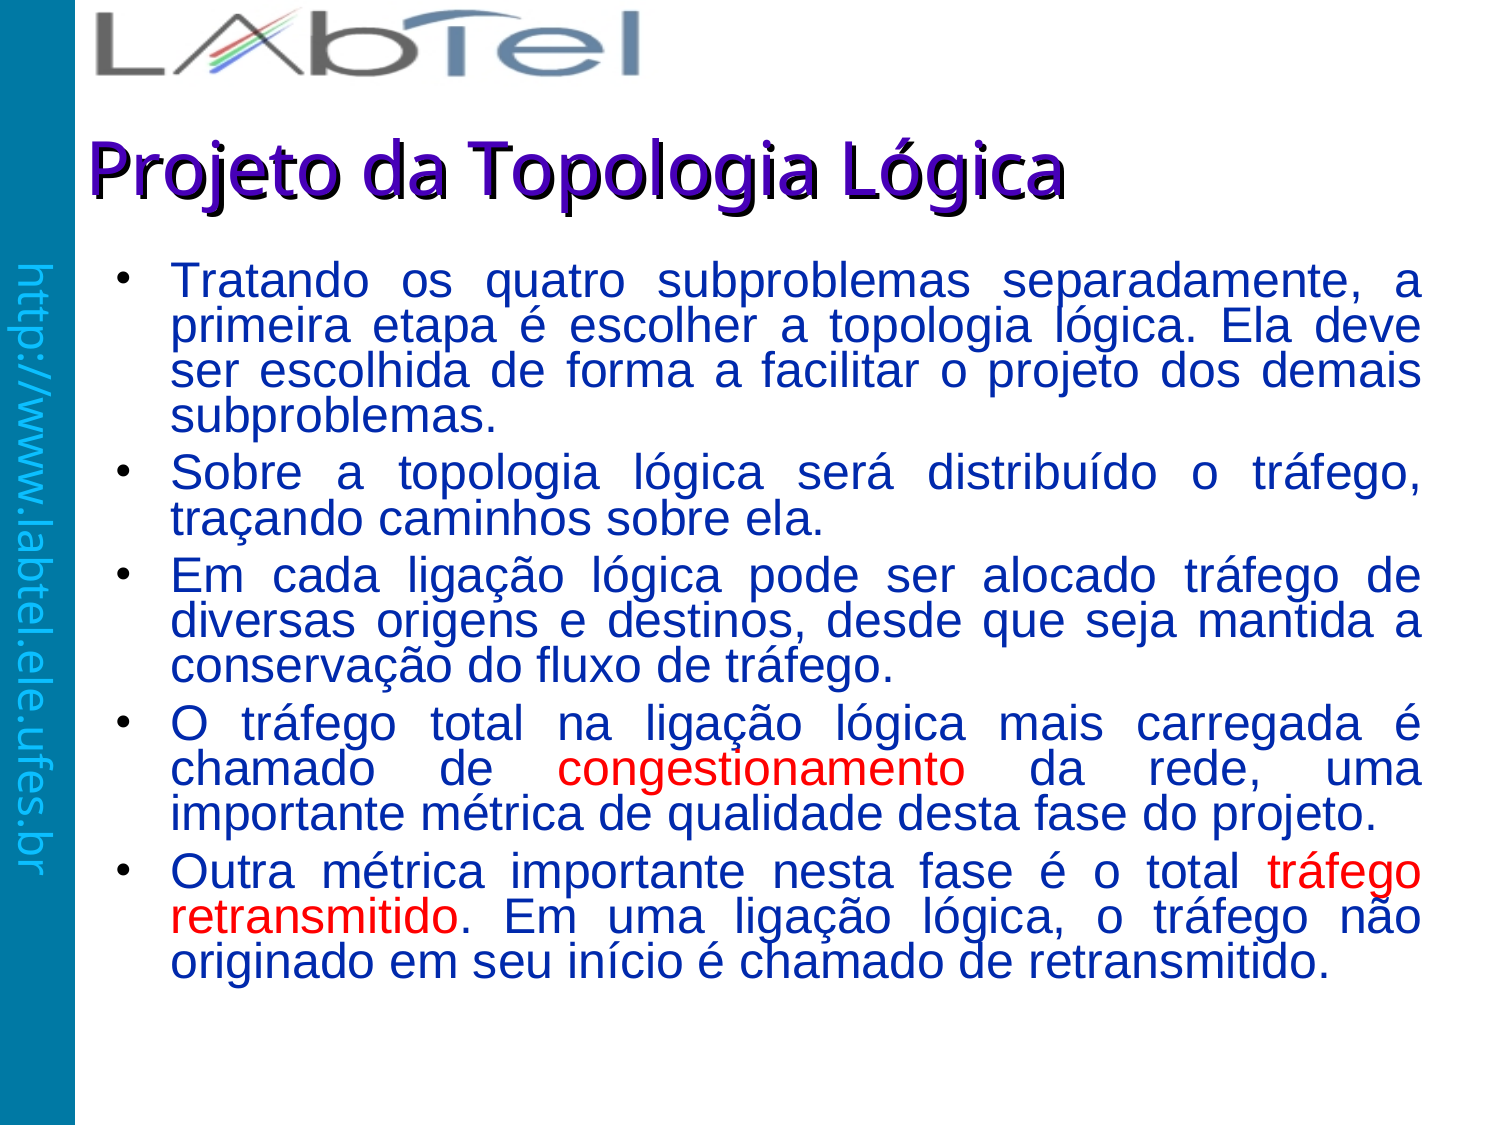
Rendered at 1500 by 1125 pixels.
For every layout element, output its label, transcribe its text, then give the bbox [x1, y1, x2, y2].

title Projeto da Topologia Lógica [70, 65, 1471, 264]
list Tratando os quatro subproblemas separadamente, a primeira etapa é escolher a topologia lógica. Ela deve ser escolhida de forma a facilitar o projeto dos demais subproblemas. Sobre a topologia lógica será distribuído o tráfego, traçando caminhos sobre ela. Em cada ligação lógica pode ser alocado tráfego de diversas origens e destinos, desde que seja mantida a conservação do fluxo de tráfego. O tráfego total na ligação lógica mais carregada é chamado de congestionamento da rede, uma importante métrica de qualidade desta fase do projeto. Outra métrica importante nesta fase é o total tráfego retransmitido. Em uma ligação lógica, o tráfego não originado em seu início é chamado de retransmitido. [99, 237, 1438, 1125]
picture [76, 0, 675, 65]
